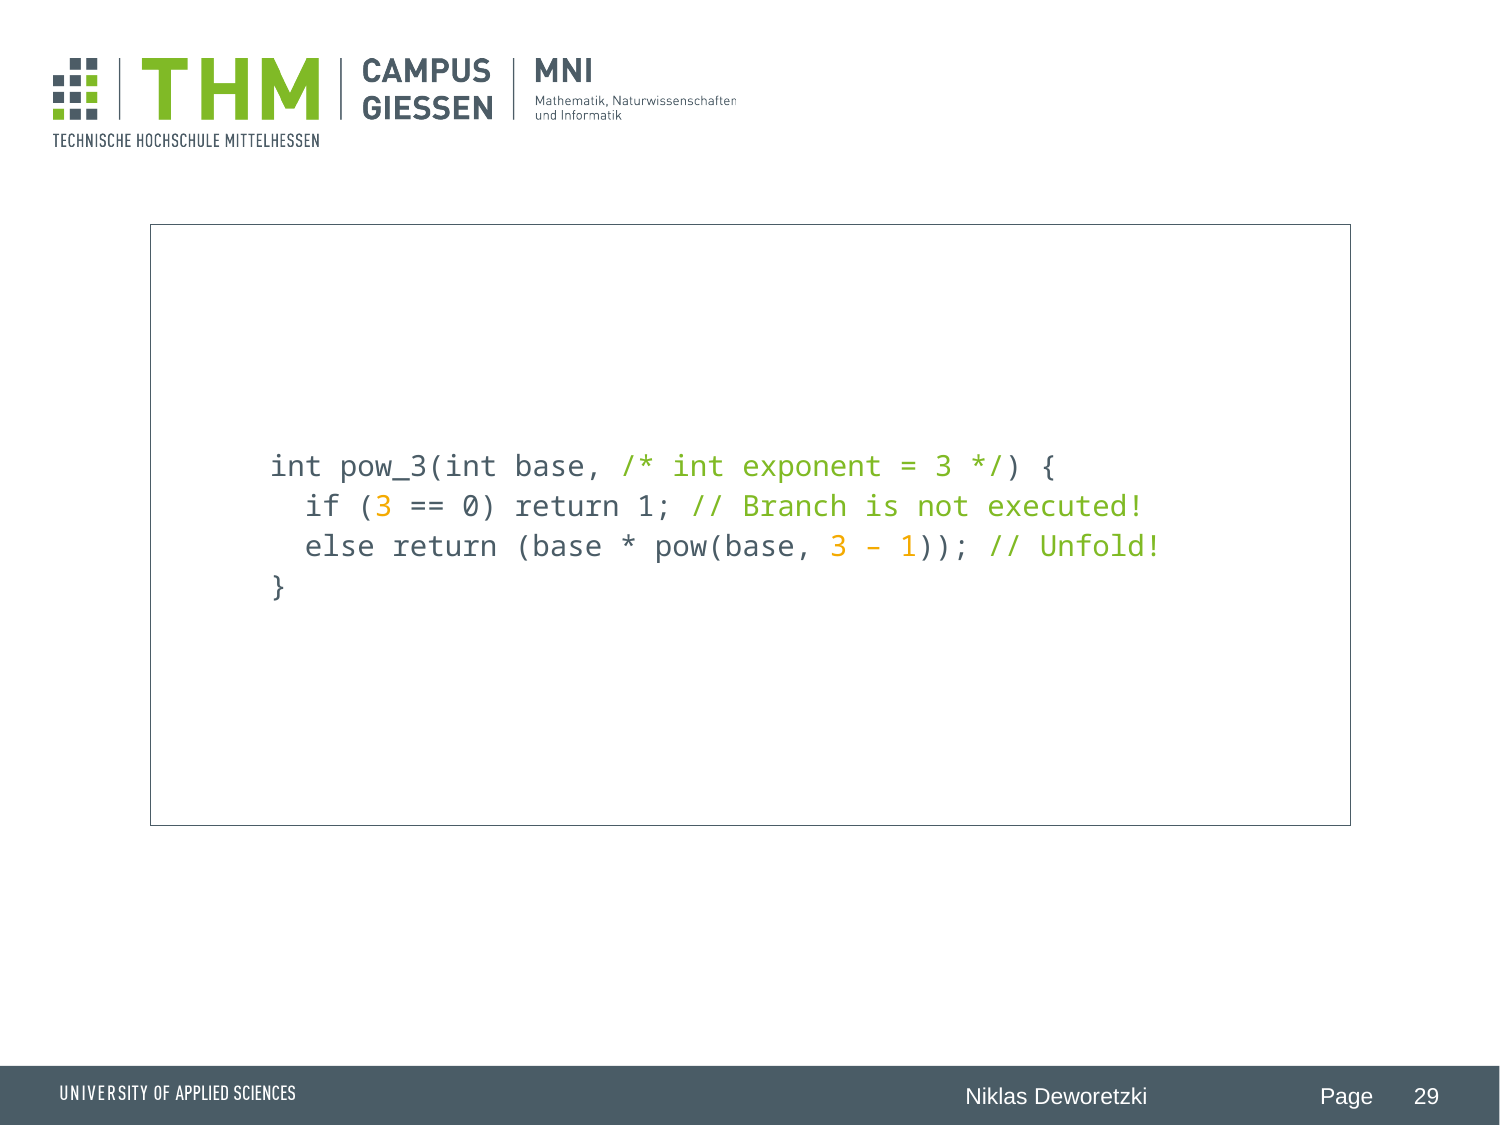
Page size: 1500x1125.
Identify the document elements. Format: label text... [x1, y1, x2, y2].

text_box int pow_3(int base, /* int exponent = 3 */) { if (3 == 0) return 1; // Branch is not executed! else return (base * pow(base, 3 – 1)); // Unfold! } [150, 224, 1351, 826]
slide_number <number> [1376, 1073, 1455, 1118]
picture [53, 58, 736, 147]
picture [59, 1082, 296, 1104]
